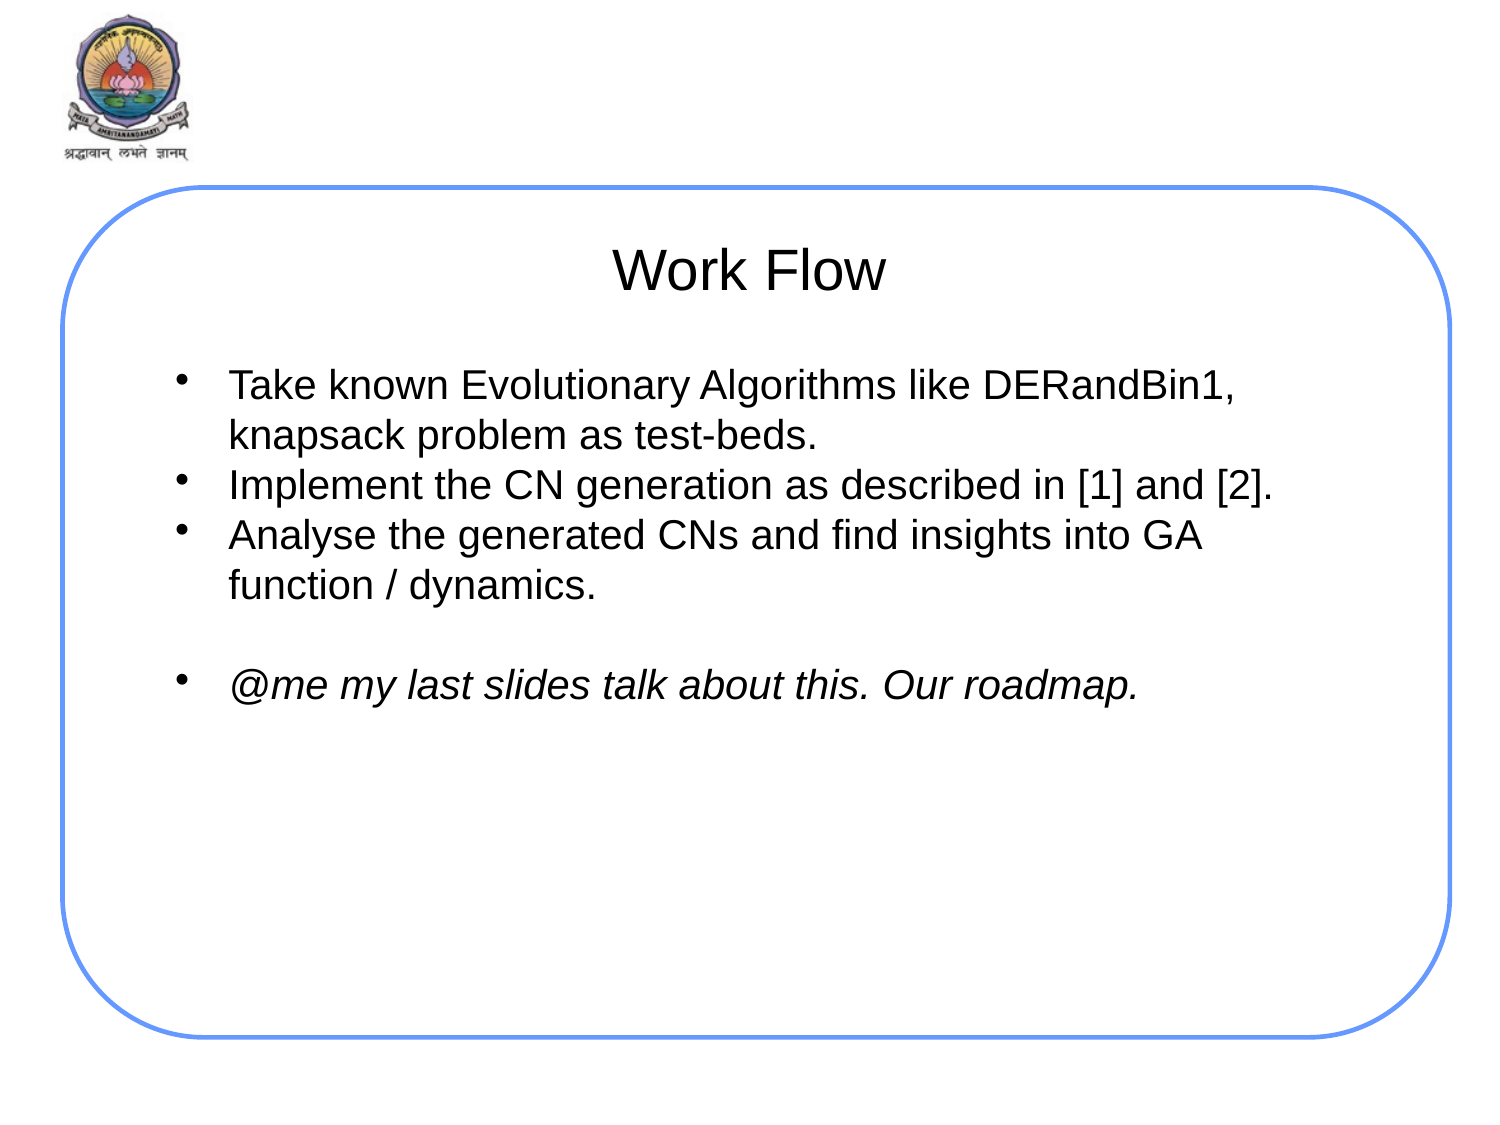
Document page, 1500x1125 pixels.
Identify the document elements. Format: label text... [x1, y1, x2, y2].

picture [62, 12, 193, 163]
text_box Work Flow [187, 200, 1313, 333]
text_box Take known Evolutionary Algorithms like DERandBin1, knapsack problem as test-beds. Implement the CN generation as described in [1] and [2]. Analyse the generated CNs and find insights into GA function / dynamics. @me my last slides talk about this. Our roadmap. [149, 350, 1350, 968]
